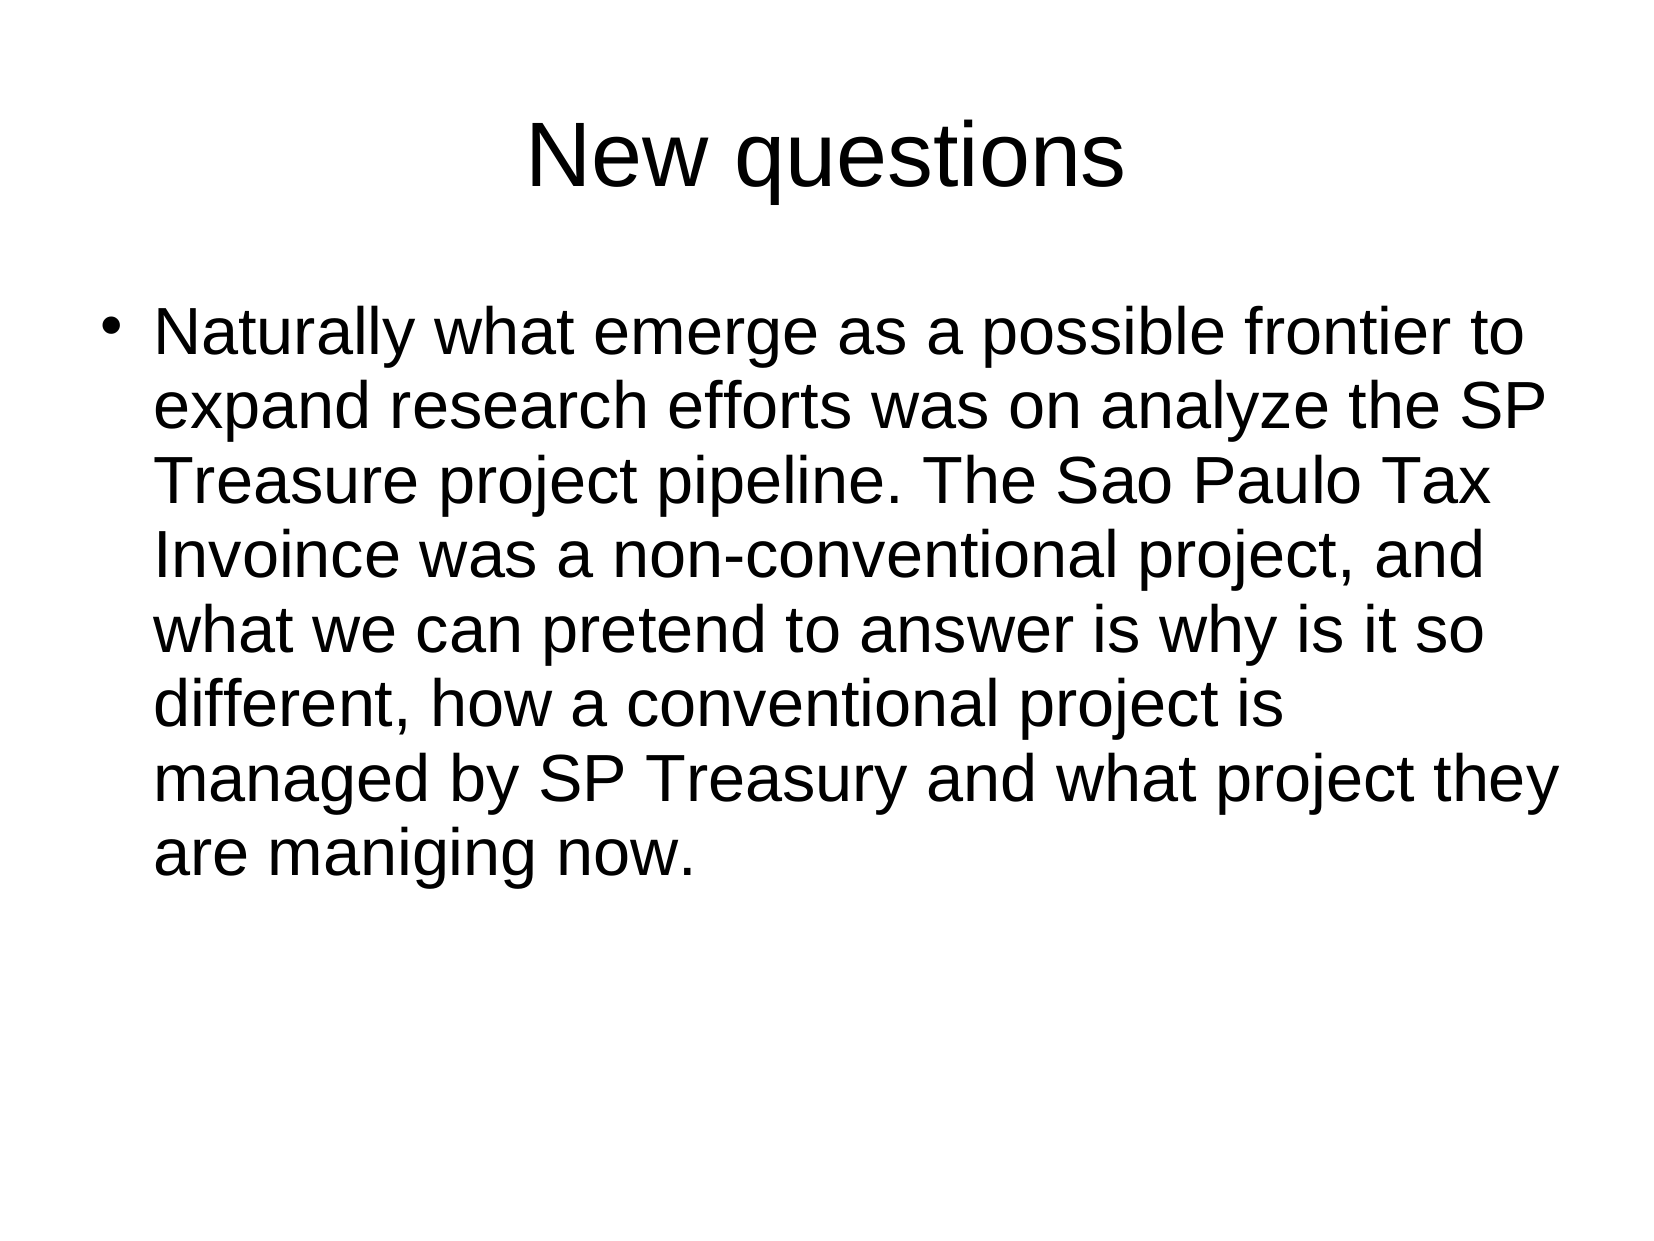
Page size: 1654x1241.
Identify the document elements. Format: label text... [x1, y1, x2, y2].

list Naturally what emerge as a possible frontier to expand research efforts was on analyze the SP Treasure project pipeline. The Sao Paulo Tax Invoince was a non-conventional project, and what we can pretend to answer is why is it so different, how a conventional project is managed by SP Treasury and what project they are maniging now. [82, 290, 1571, 1109]
title New questions [82, 56, 1571, 249]
